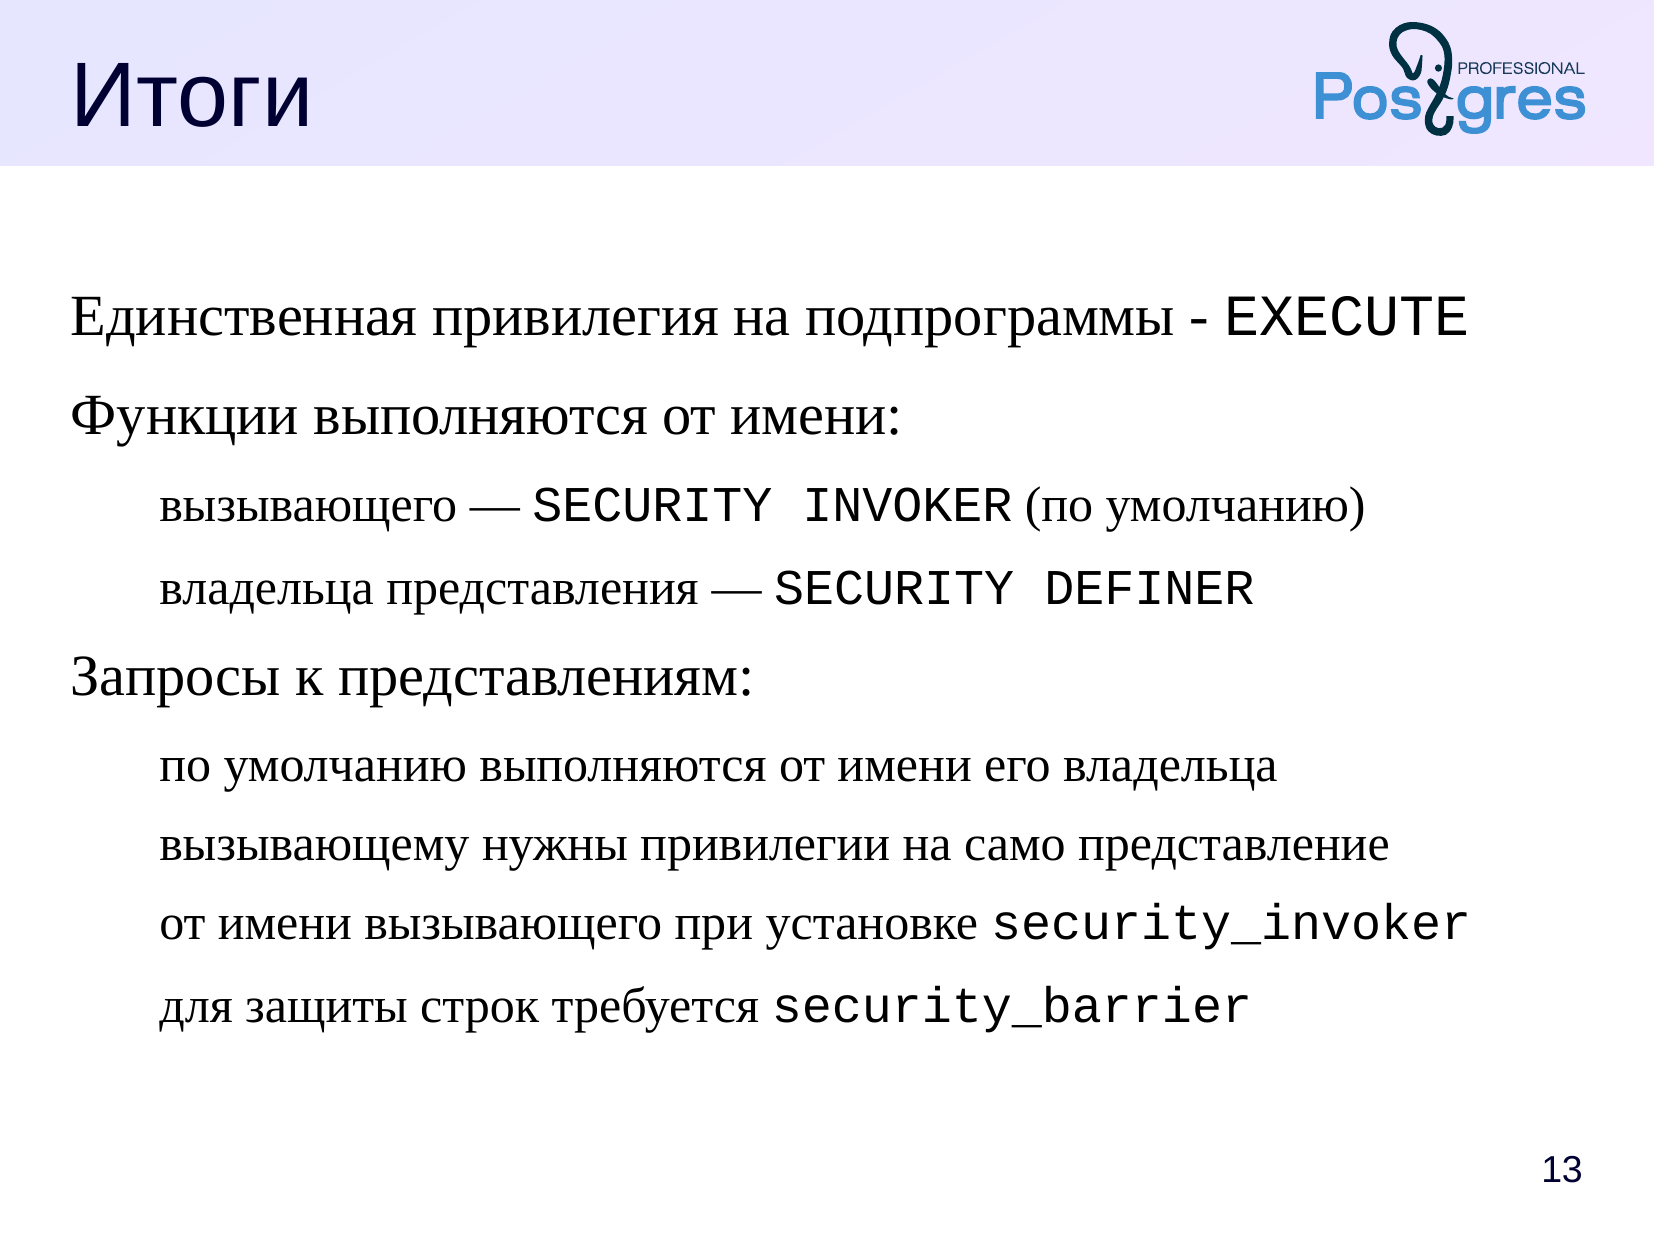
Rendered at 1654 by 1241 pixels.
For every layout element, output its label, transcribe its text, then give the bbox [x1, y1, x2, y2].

title Итоги [70, 43, 1241, 147]
list Единственная привилегия на подпрограммы - EXECUTE Функции выполняются от имени: вызывающего — SECURITY INVOKER (по умолчанию) владельца представления — SECURITY DEFINER Запросы к представлениям: по умолчанию выполняются от имени его владельца вызывающему нужны привилегии на само представление от имени вызывающего при установке security_invoker для защиты строк требуется security_barrier [70, 283, 1583, 1134]
